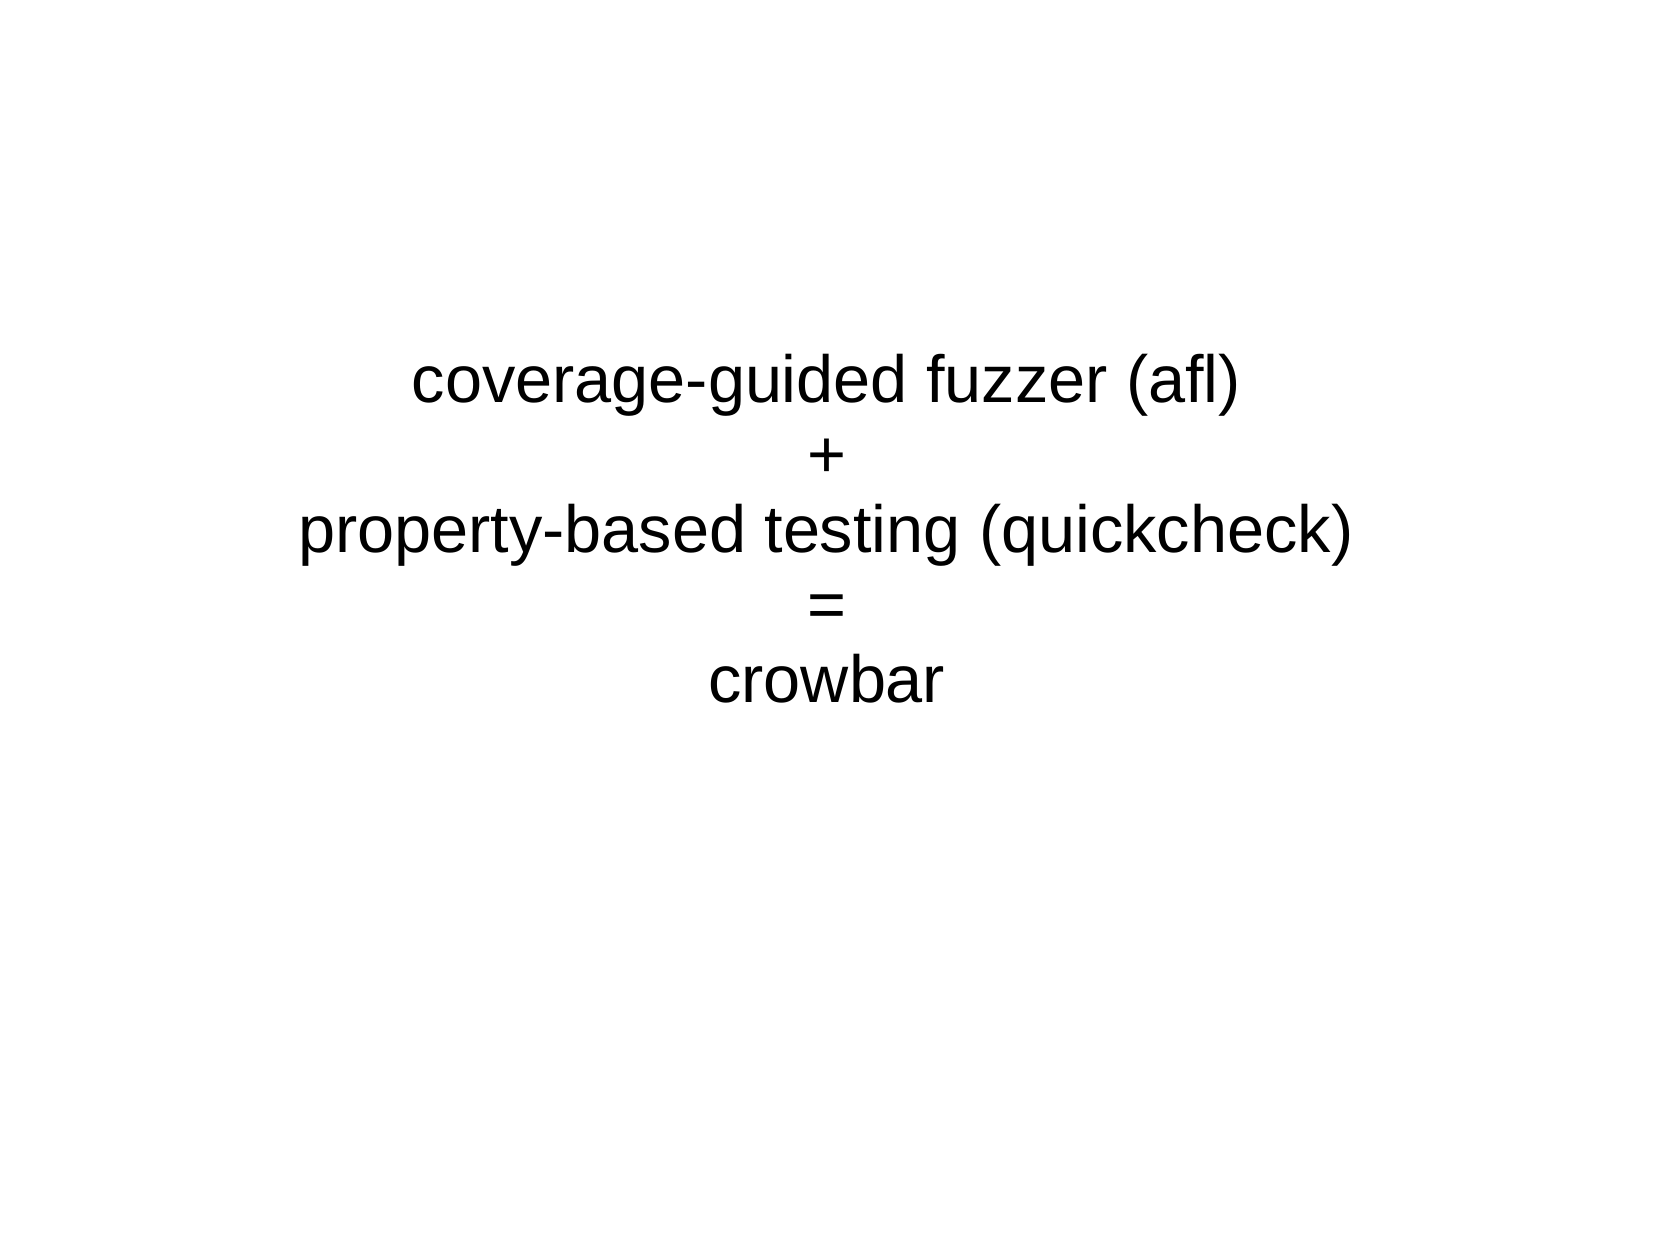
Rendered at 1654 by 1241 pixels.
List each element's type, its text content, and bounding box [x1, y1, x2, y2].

subtitle coverage-guided fuzzer (afl) + property-based testing (quickcheck) = crowbar [82, 49, 1571, 1010]
